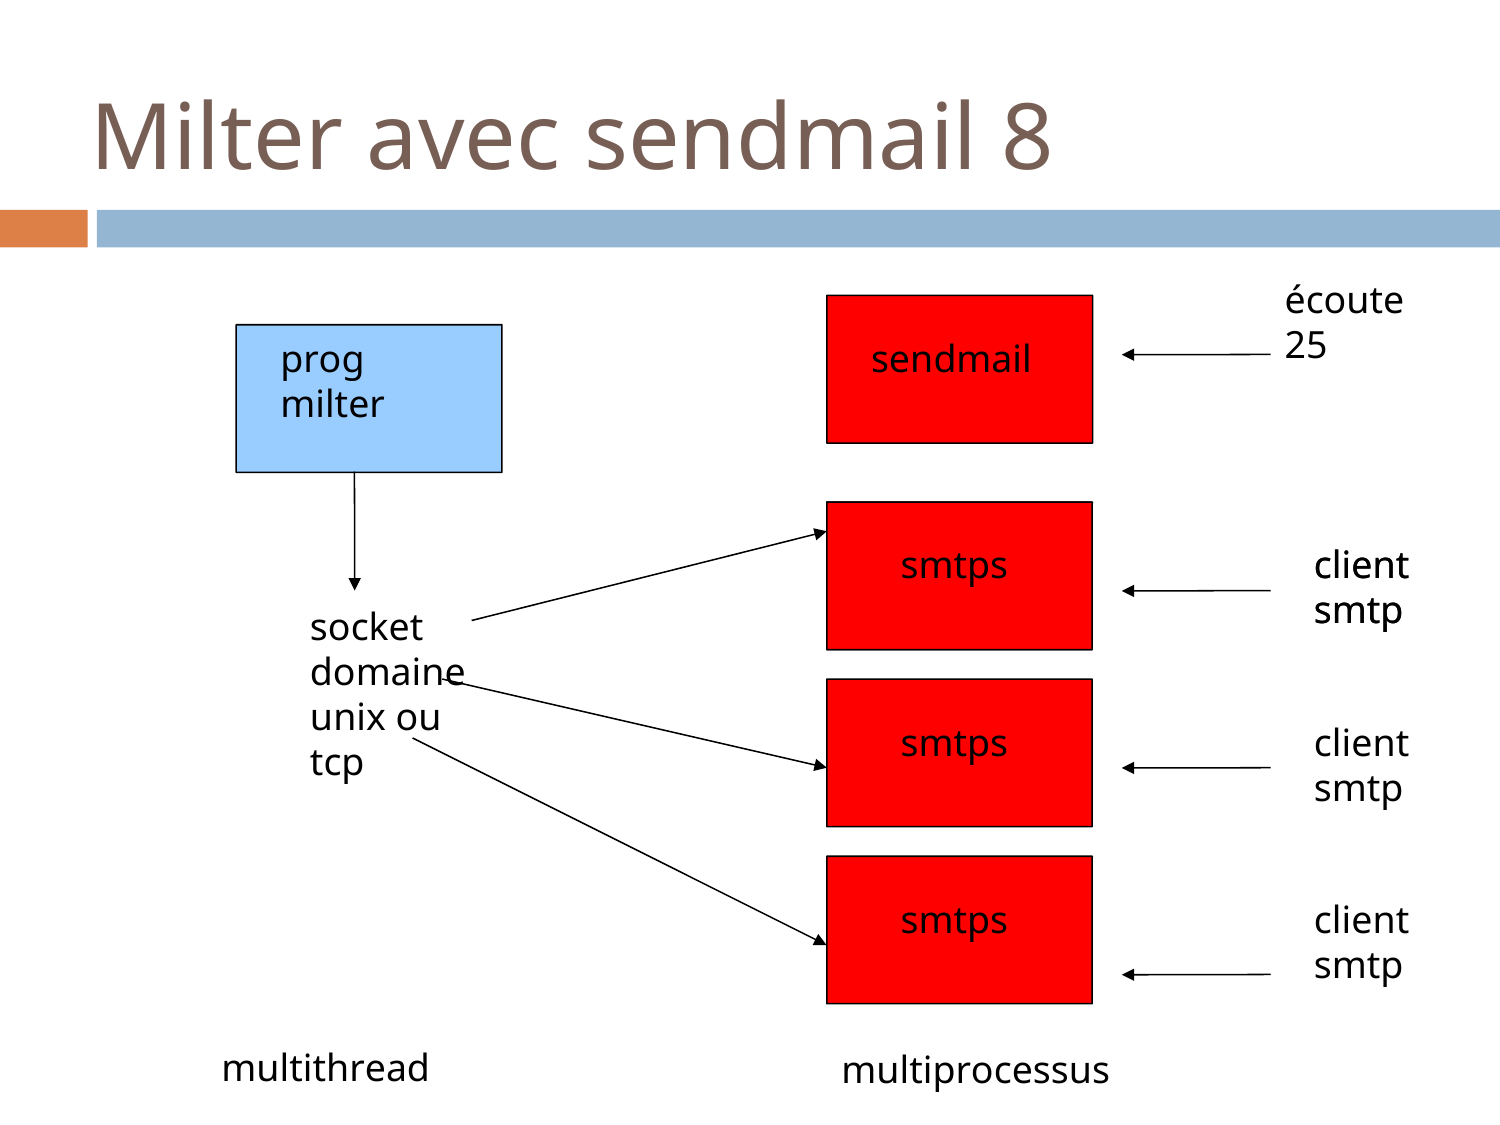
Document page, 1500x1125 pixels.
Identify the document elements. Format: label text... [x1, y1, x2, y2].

text_box client smtp [1299, 708, 1447, 808]
title Milter avec sendmail 8 [75, 44, 1426, 233]
text_box socket domaine unix ou tcp [295, 592, 503, 776]
text_box multiprocessus [826, 1035, 1152, 1093]
text_box écoute 25 [1269, 265, 1447, 365]
text_box client smtp [1299, 531, 1447, 631]
text_box [236, 324, 502, 473]
text_box smtps [885, 885, 1034, 945]
text_box [826, 679, 1093, 827]
text_box multithread [206, 1033, 532, 1091]
text_box [826, 295, 1093, 444]
text_box [826, 856, 1093, 1004]
text_box sendmail [856, 324, 1063, 396]
text_box smtps [885, 708, 1034, 768]
text_box client smtp [1299, 885, 1447, 985]
text_box [826, 502, 1093, 650]
text_box smtps [885, 531, 1034, 603]
text_box prog milter [265, 324, 414, 424]
